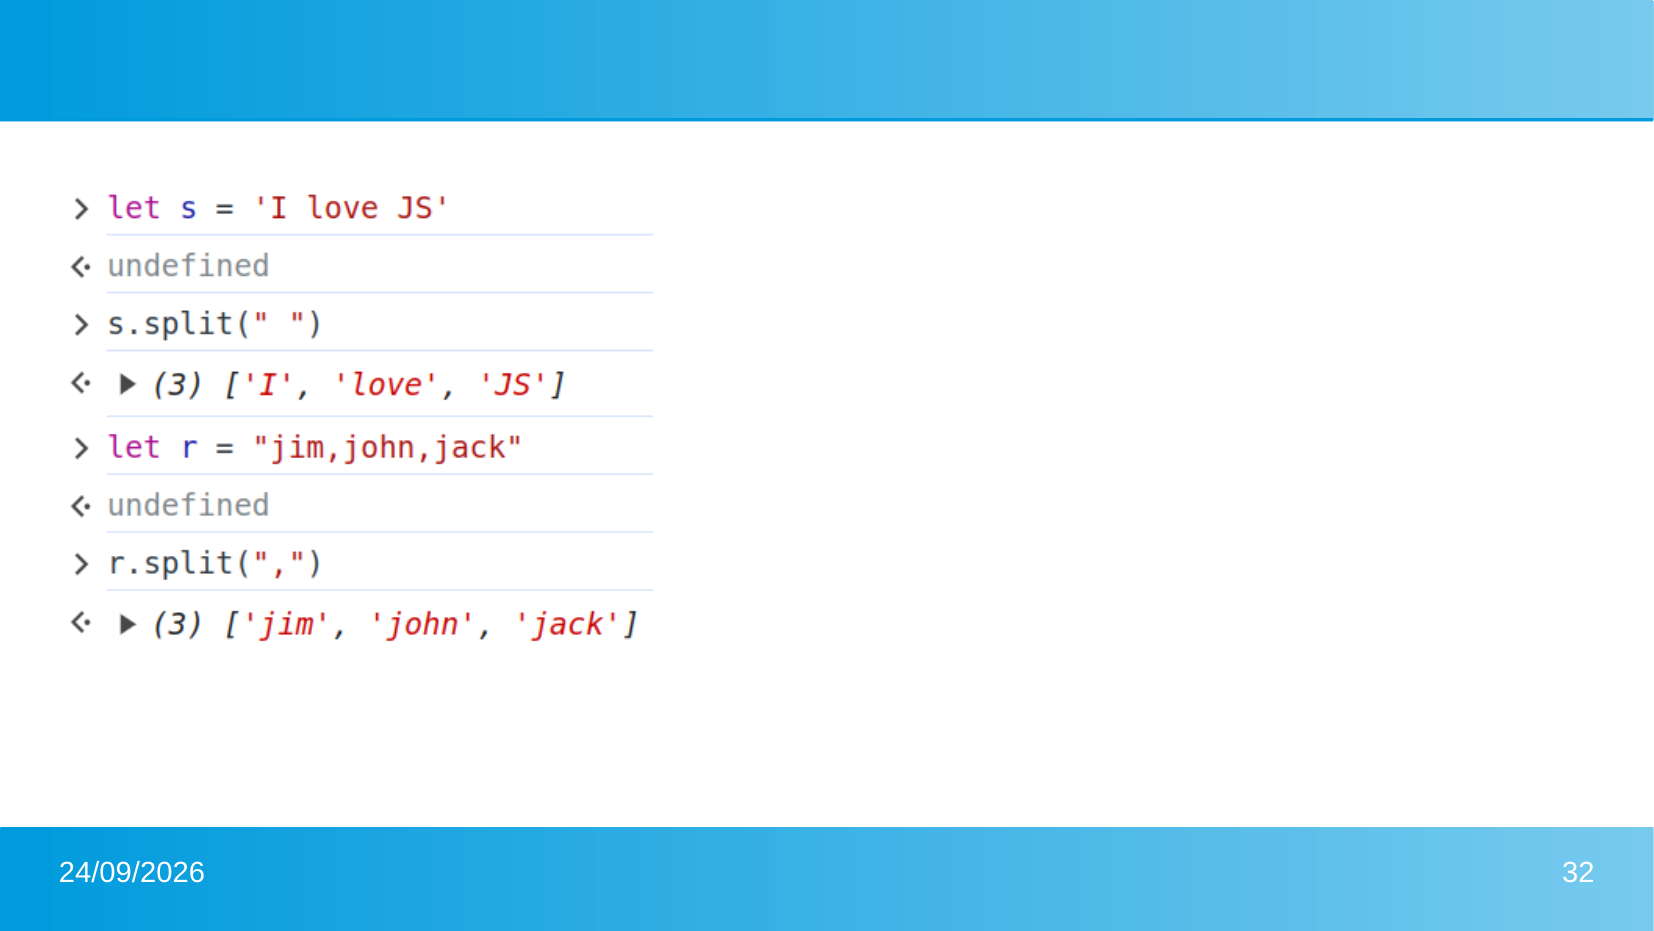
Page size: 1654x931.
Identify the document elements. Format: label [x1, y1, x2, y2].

picture [68, 181, 653, 663]
